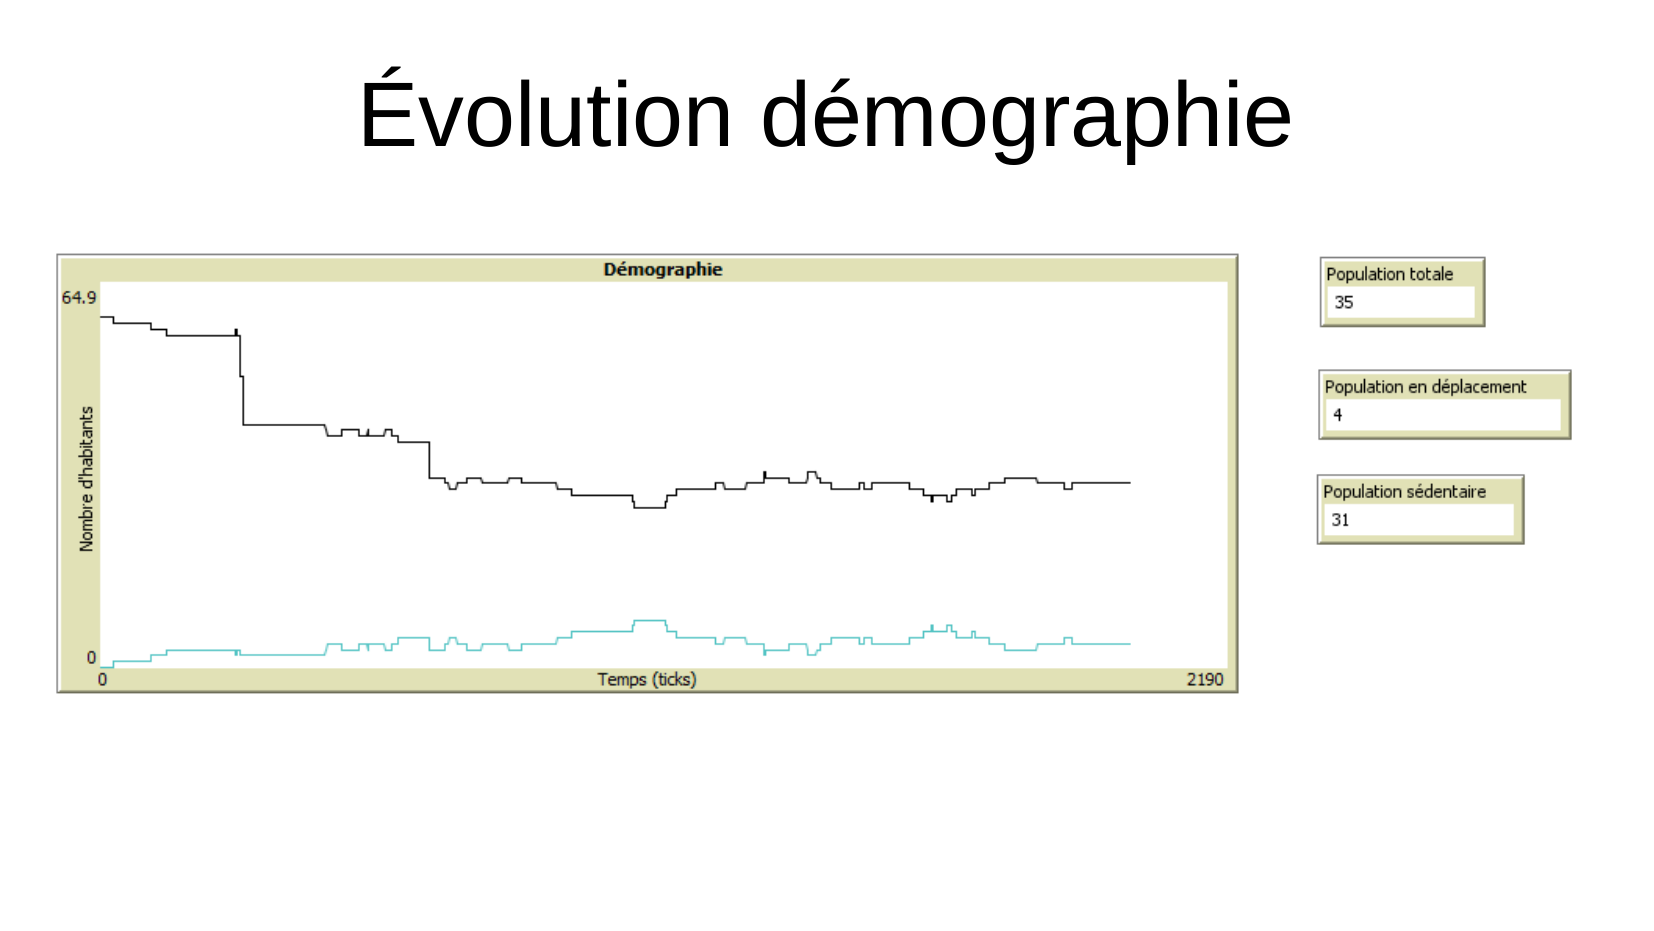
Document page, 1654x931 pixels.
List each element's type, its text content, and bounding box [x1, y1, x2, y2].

title Évolution démographie [82, 37, 1571, 193]
picture [41, 232, 1622, 703]
